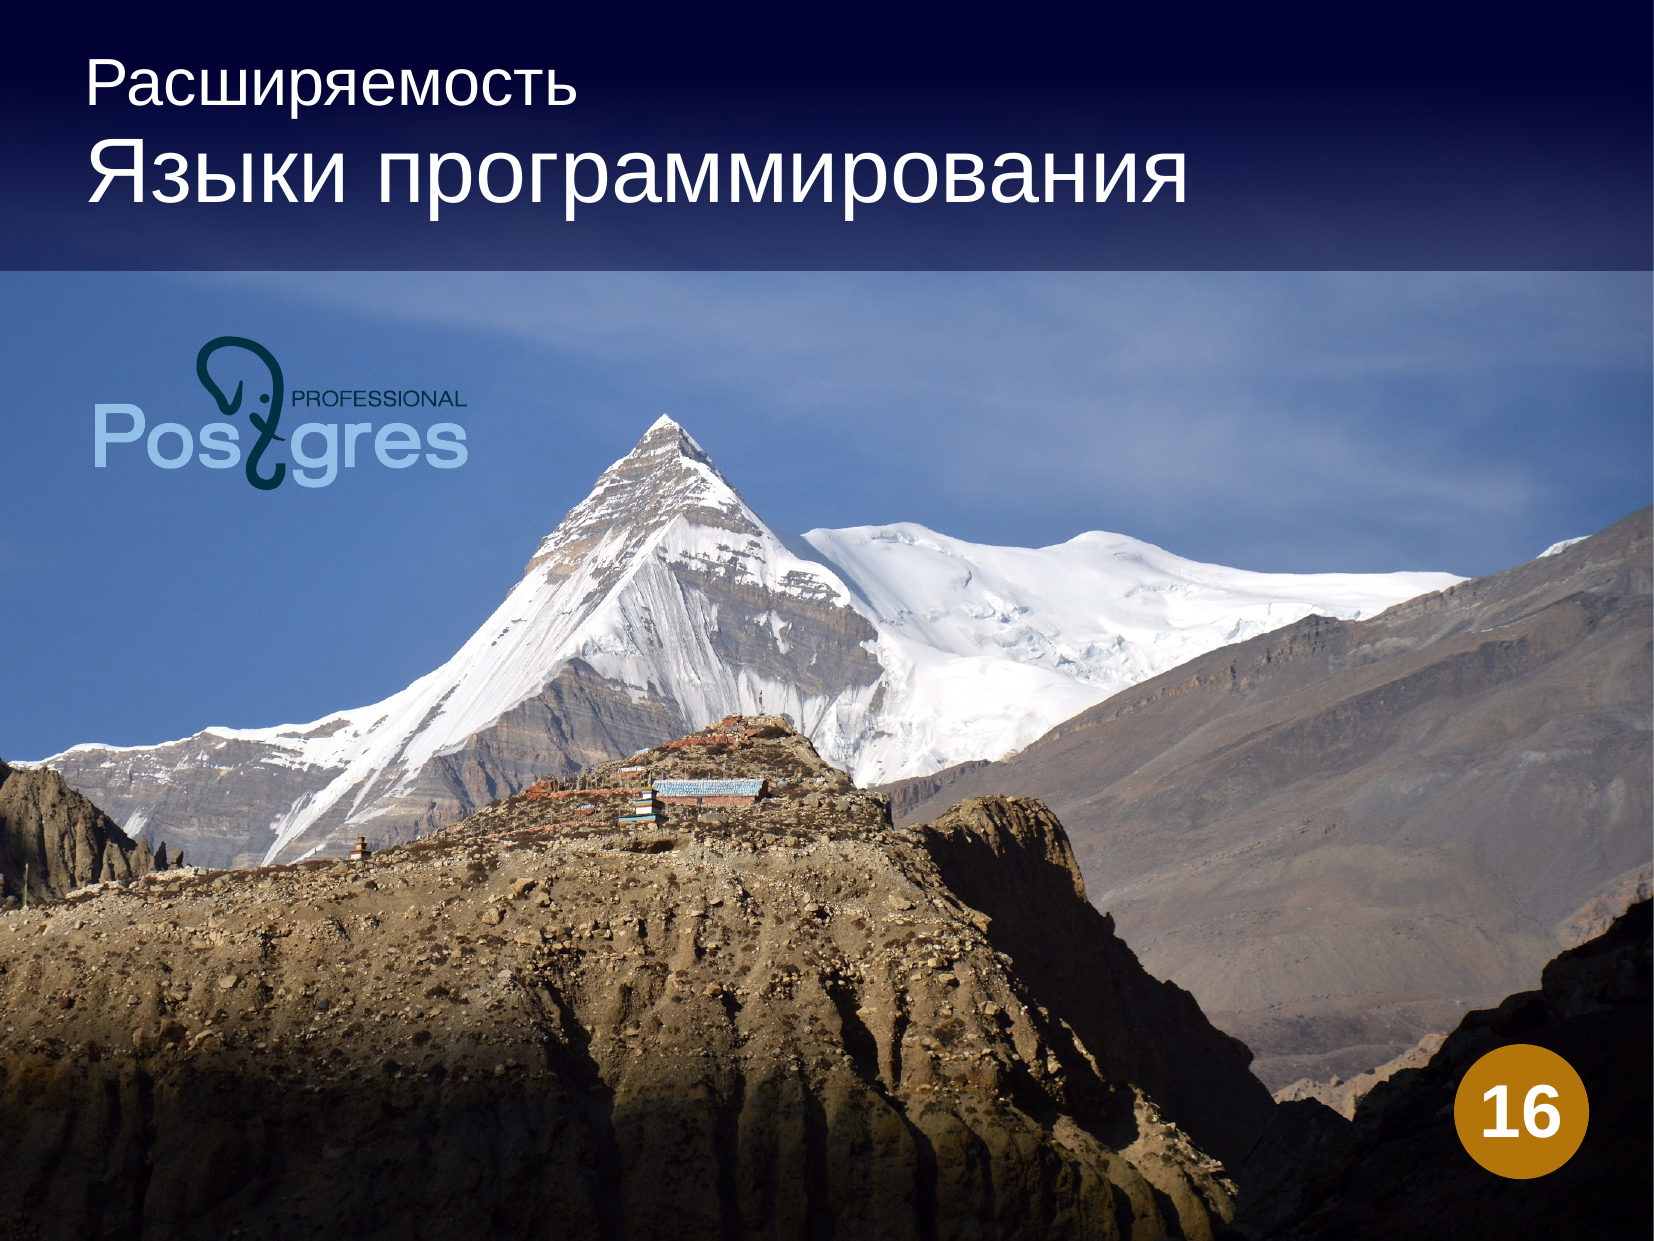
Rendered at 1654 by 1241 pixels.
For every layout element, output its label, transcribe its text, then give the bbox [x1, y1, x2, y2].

picture [0, 271, 1654, 1241]
title Расширяемость Языки программирования [84, 44, 1636, 251]
text_box 16 [1454, 1044, 1590, 1180]
